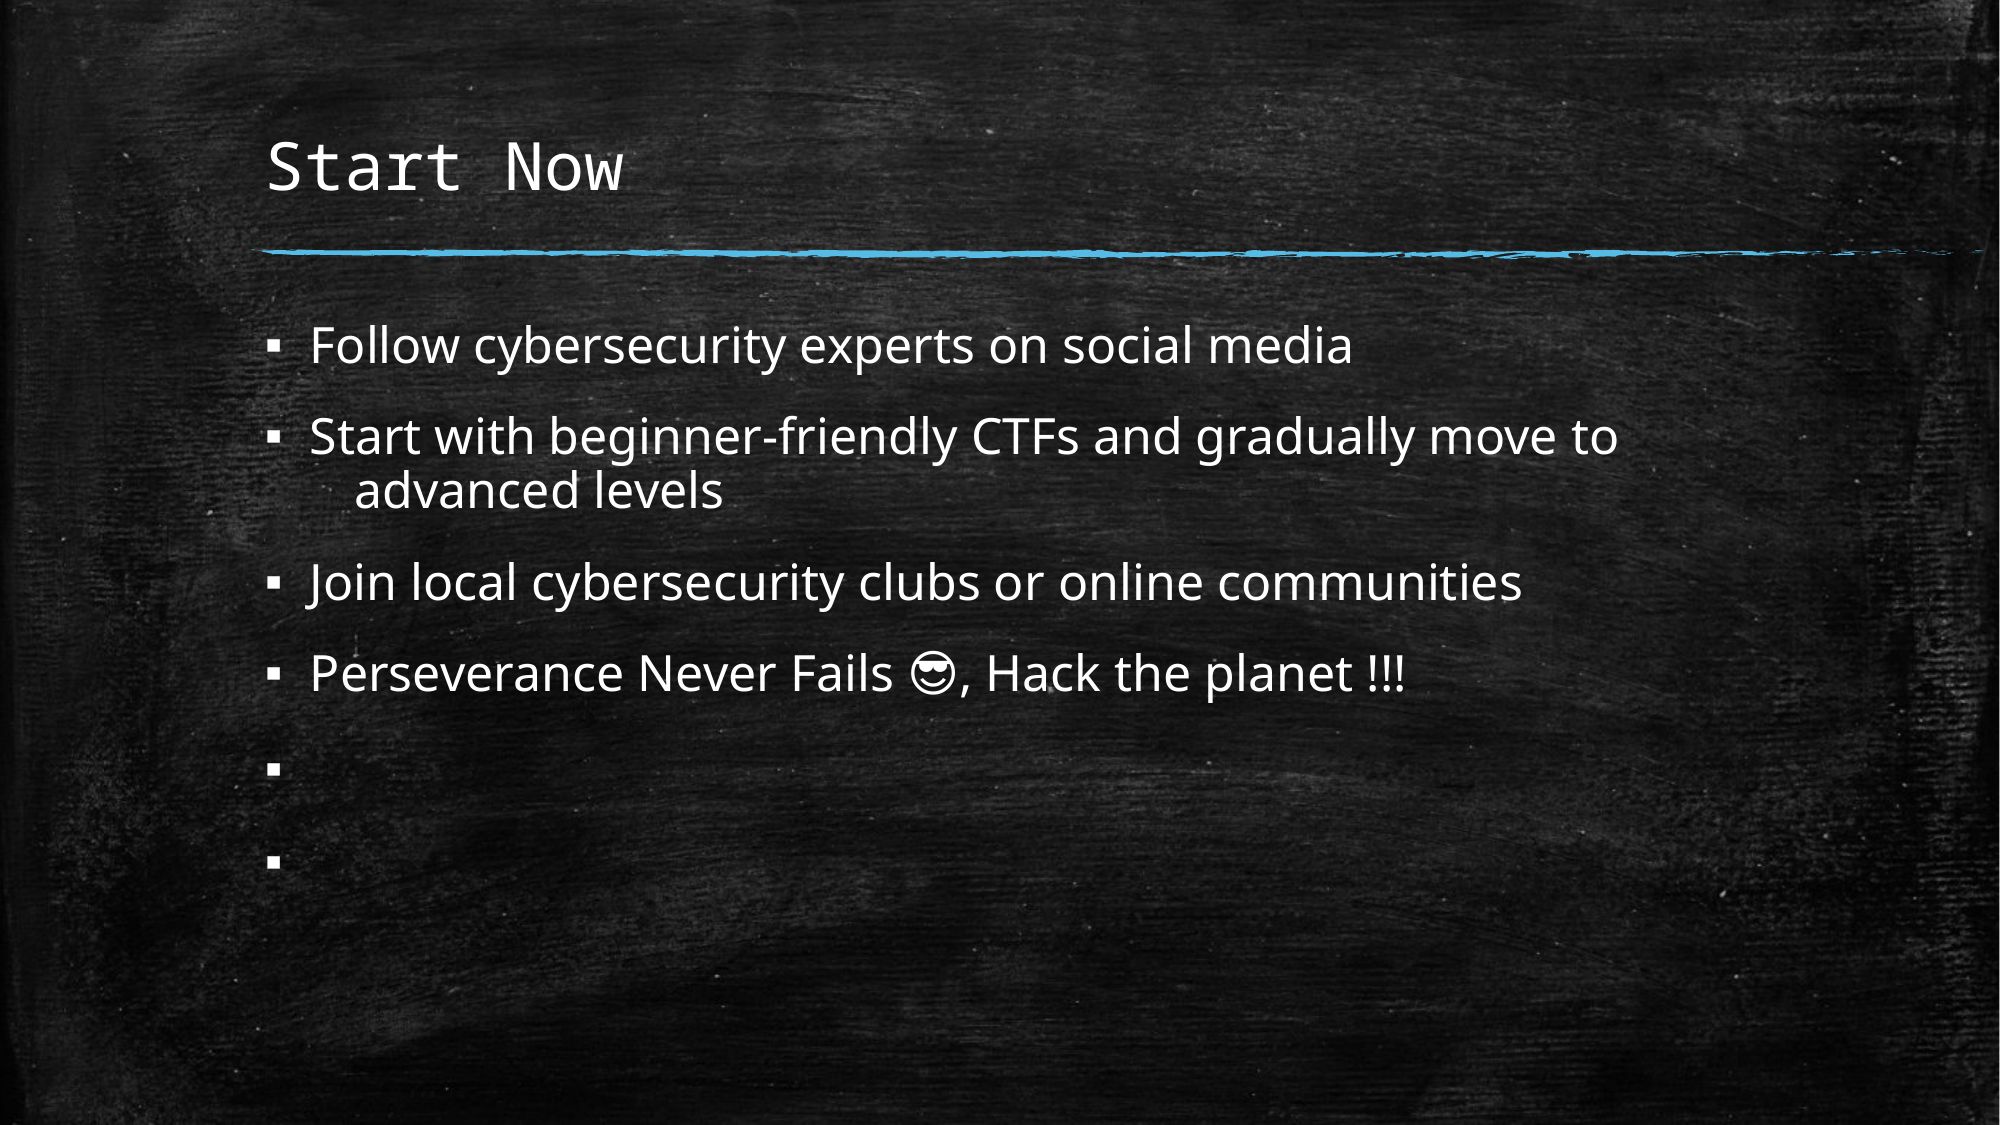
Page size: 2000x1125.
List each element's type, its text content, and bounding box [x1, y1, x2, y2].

list Follow cybersecurity experts on social media Start with beginner-friendly CTFs and gradually move to advanced levels Join local cybersecurity clubs or online communities Perseverance Never Fails 😎, Hack the planet !!! [249, 312, 1750, 1013]
title Start Now [249, 45, 1750, 213]
